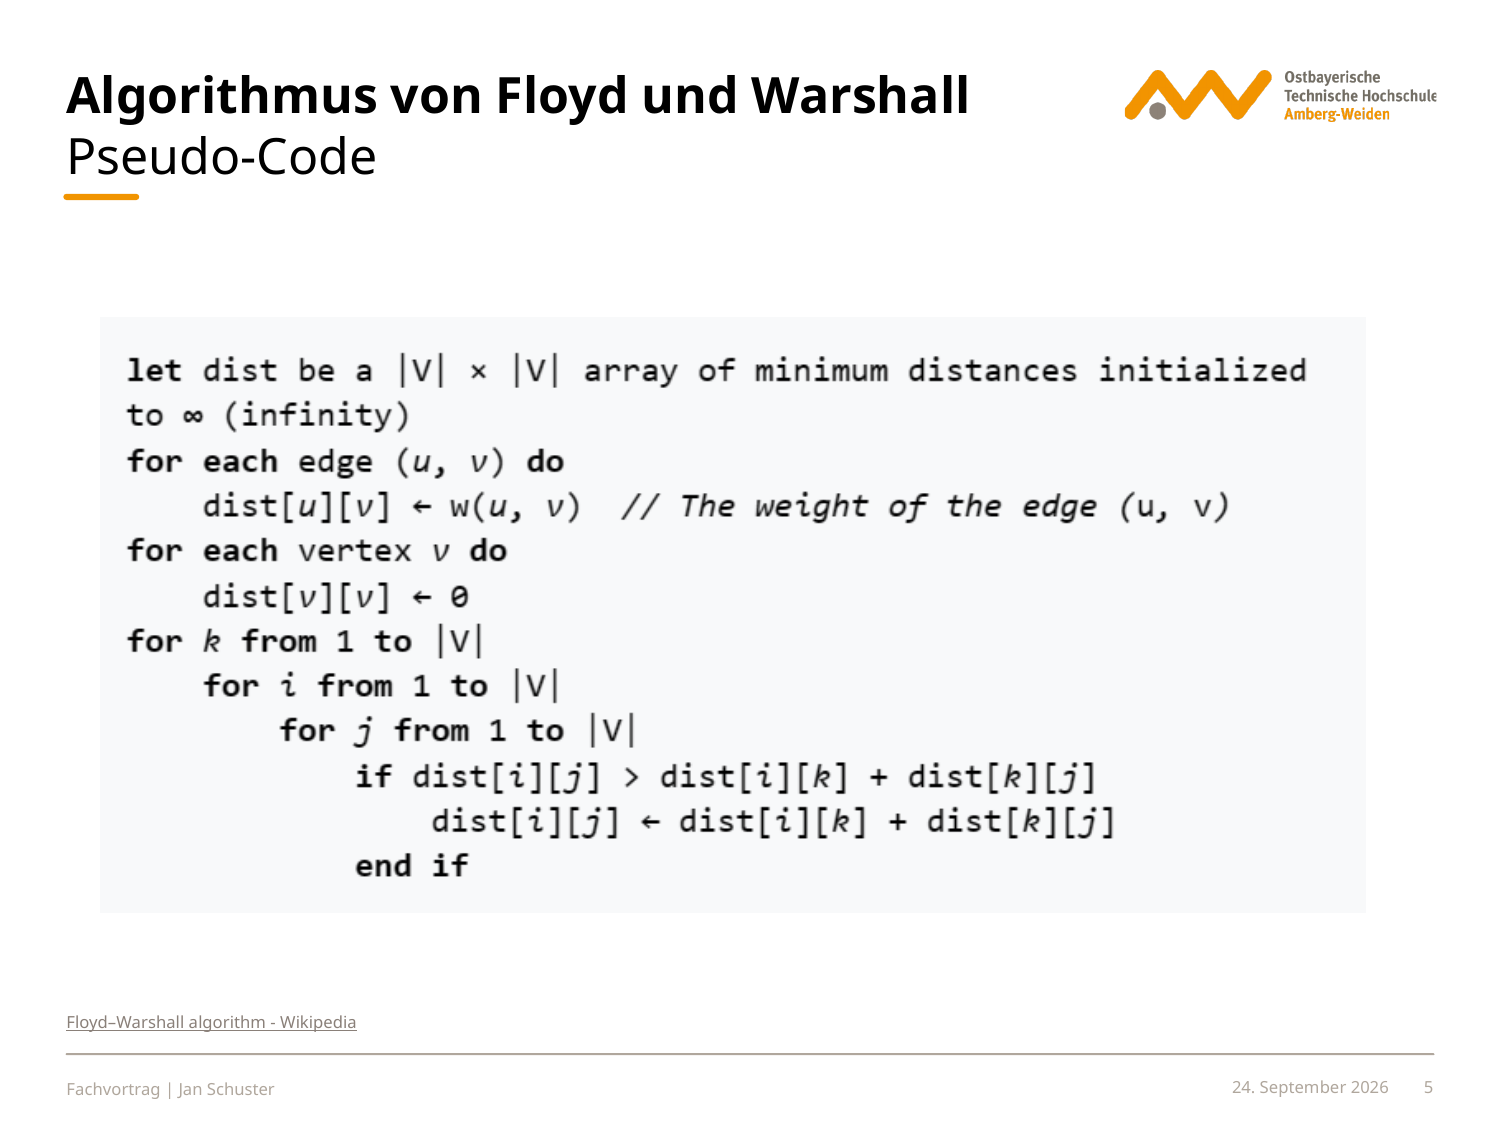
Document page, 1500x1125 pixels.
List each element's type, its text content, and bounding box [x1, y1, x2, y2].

picture [100, 317, 1366, 913]
list Floyd–Warshall algorithm - Wikipedia [66, 987, 1434, 1035]
slide_number 11. Dezember 2023 [1171, 1065, 1390, 1113]
title Algorithmus von Floyd und Warshall [66, 70, 1434, 130]
slide_number <number> [1395, 1065, 1434, 1113]
list Pseudo-Code [66, 130, 1434, 190]
footer Fachvortrag | Jan Schuster [66, 1065, 997, 1113]
